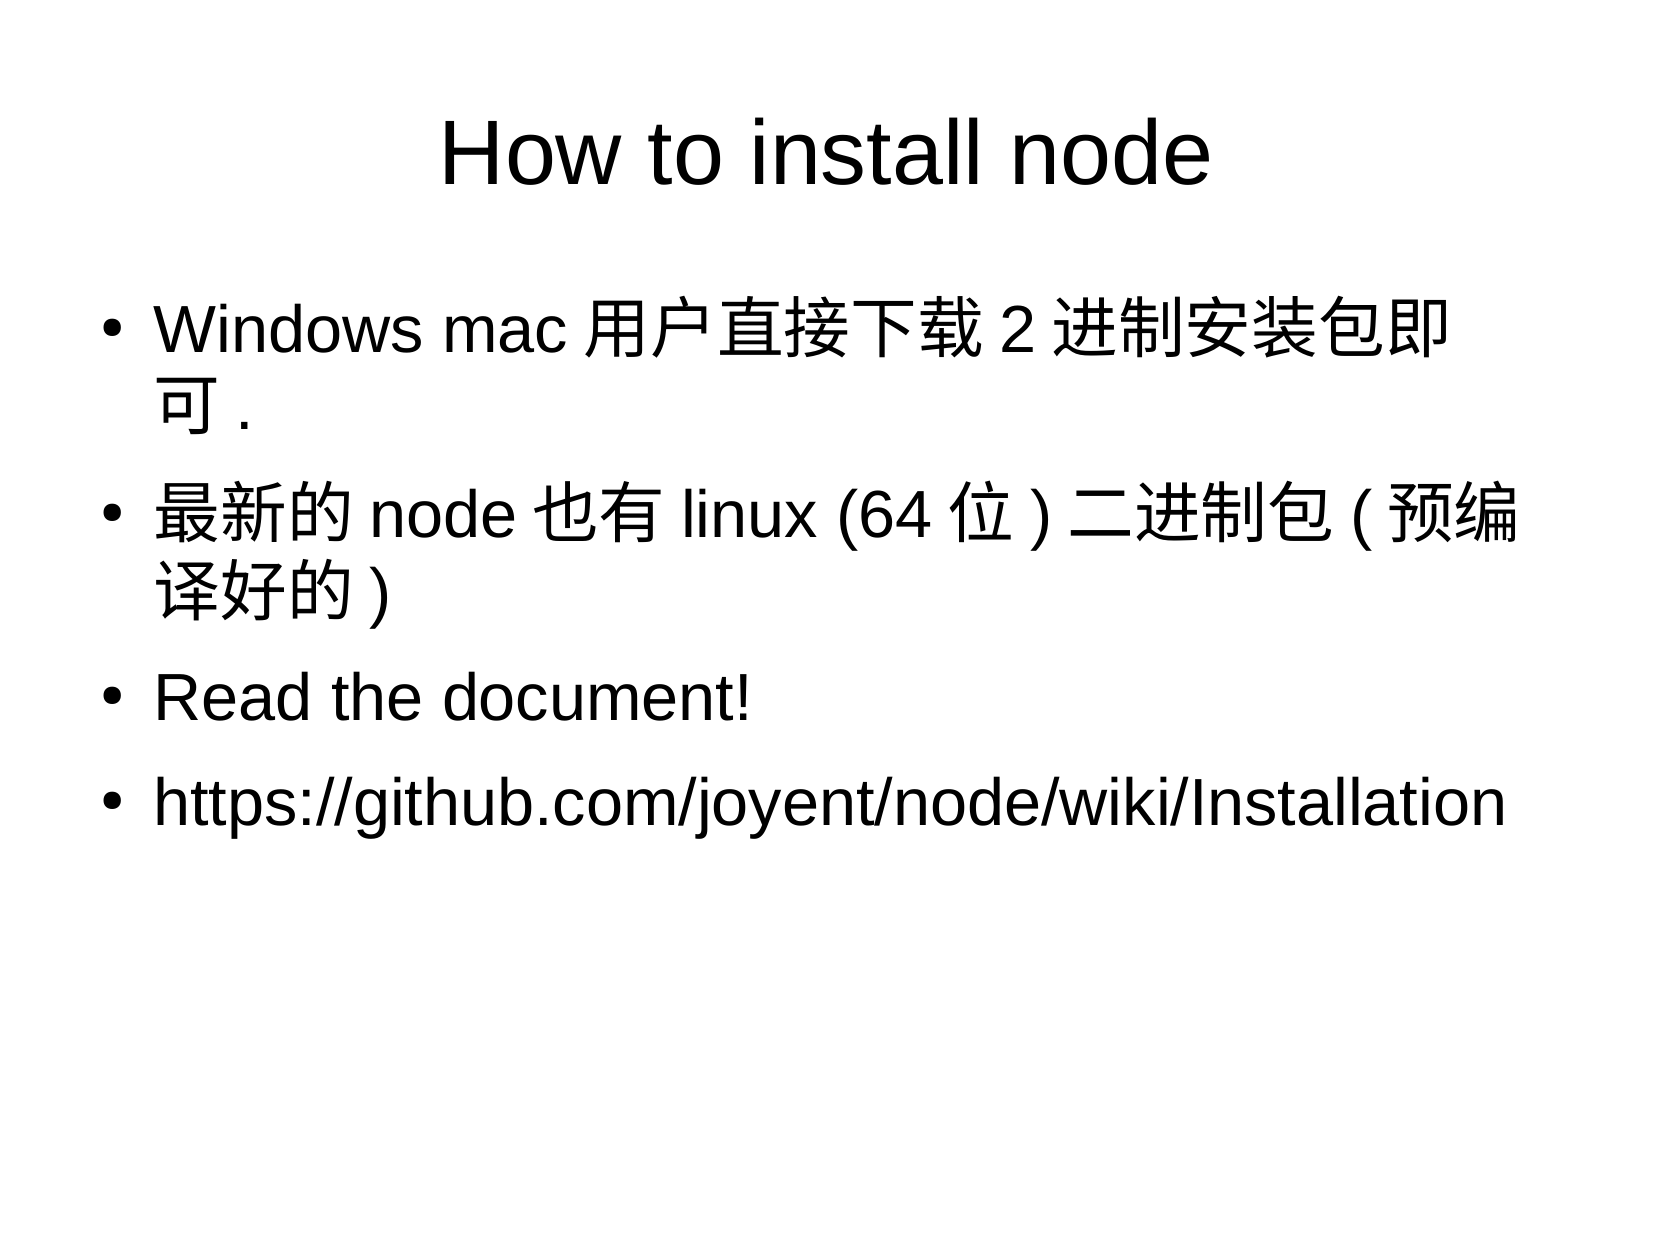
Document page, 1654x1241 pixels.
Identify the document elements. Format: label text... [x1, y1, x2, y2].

title How to install node [82, 49, 1571, 257]
list Windows mac用户直接下载2进制安装包即可. 最新的node也有linux (64位)二进制包(预编译好的) Read the document! https://github.com/joyent/node/wiki/Installation [82, 290, 1538, 1010]
